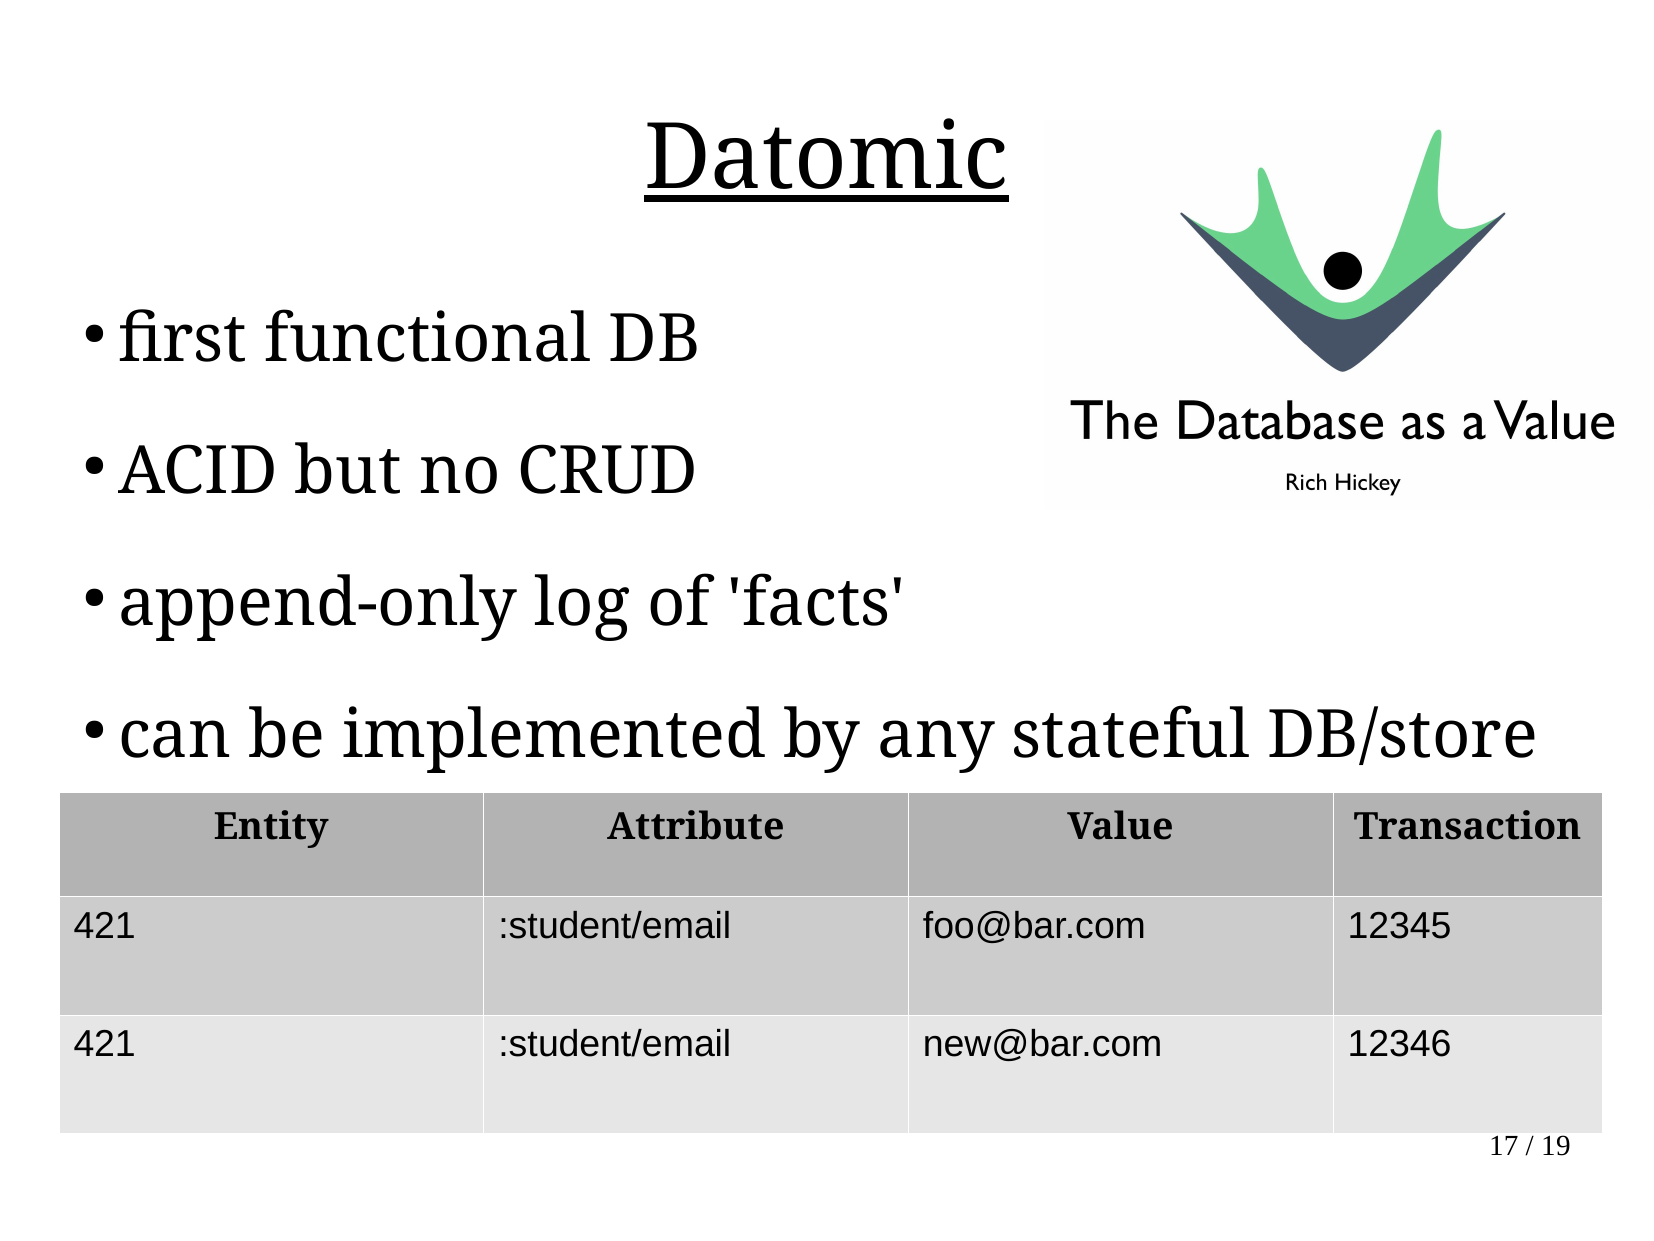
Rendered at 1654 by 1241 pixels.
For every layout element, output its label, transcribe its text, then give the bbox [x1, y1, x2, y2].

table_cell 421 [60, 1016, 483, 1133]
table_header Value [909, 793, 1333, 896]
table_header Attribute [484, 793, 908, 896]
subtitle first functional DB ACID but no CRUD append-only log of 'facts' can be implemented by any stateful DB/store [82, 1134, 1571, 1216]
table_cell 421 [60, 897, 483, 1015]
title Datomic [82, 49, 1571, 257]
table_cell :student/email [484, 897, 908, 1015]
subtitle first functional DB ACID but no CRUD append-only log of 'facts' can be implemented by any stateful DB/store [82, 290, 1571, 792]
picture [1044, 120, 1654, 511]
table_cell foo@bar.com [909, 897, 1333, 1015]
table_cell 12345 [1334, 897, 1602, 1015]
table_cell :student/email [484, 1016, 908, 1133]
table_header Entity [60, 793, 483, 896]
table_cell 12346 [1334, 1016, 1602, 1133]
table_cell new@bar.com [909, 1016, 1333, 1133]
table_header Transaction [1334, 793, 1602, 896]
